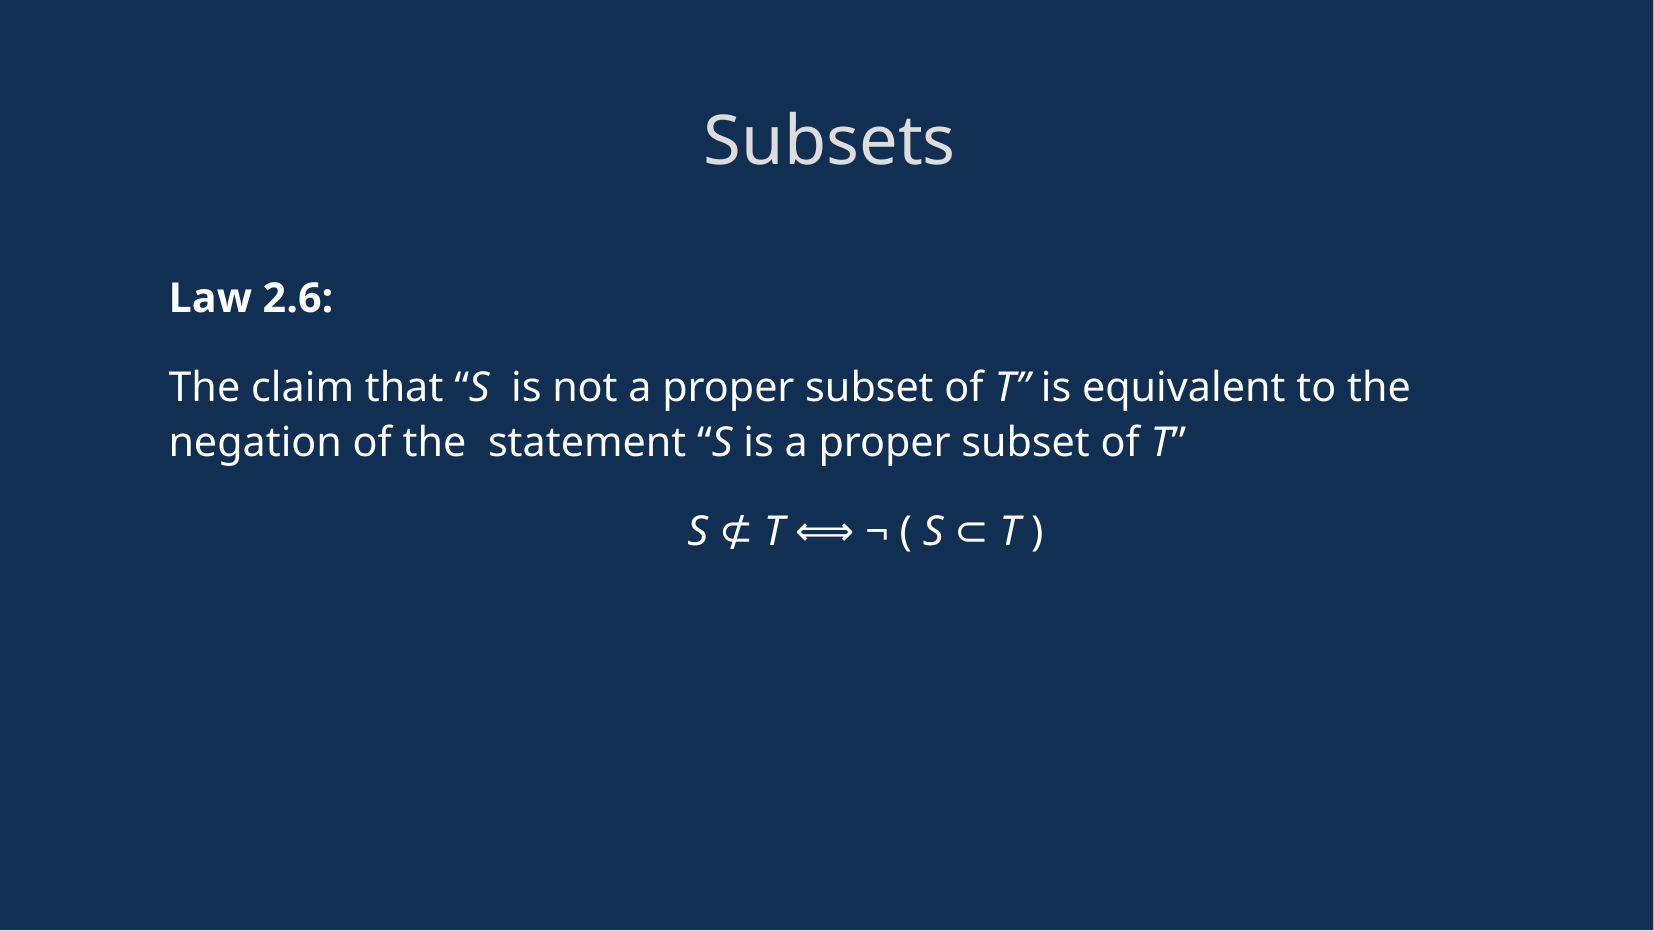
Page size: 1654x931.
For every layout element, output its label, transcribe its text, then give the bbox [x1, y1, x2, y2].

list Law 2.6: The claim that “S is not a proper subset of T” is equivalent to the negation of the statement “S is a proper subset of T” S ⊄ T ⟺ ¬ ( S ⊂ T ) [97, 268, 1563, 806]
title Subsets [97, 56, 1563, 220]
